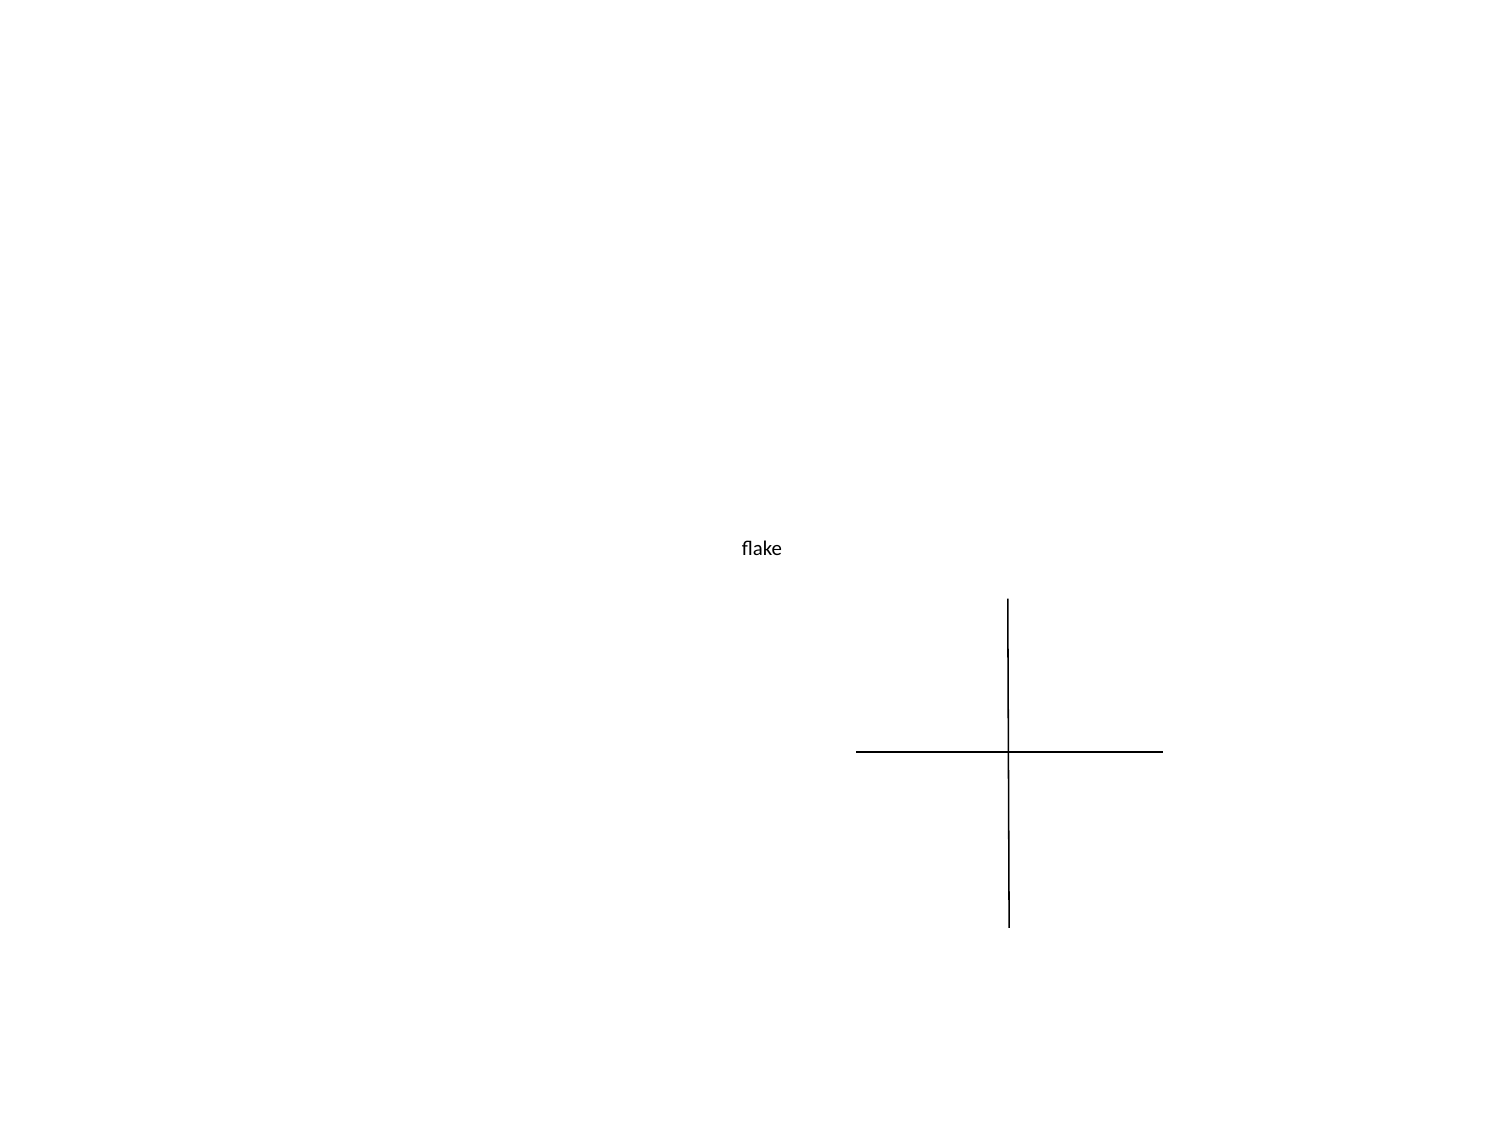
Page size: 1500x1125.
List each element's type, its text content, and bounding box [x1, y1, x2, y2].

text_box flake [727, 527, 797, 567]
